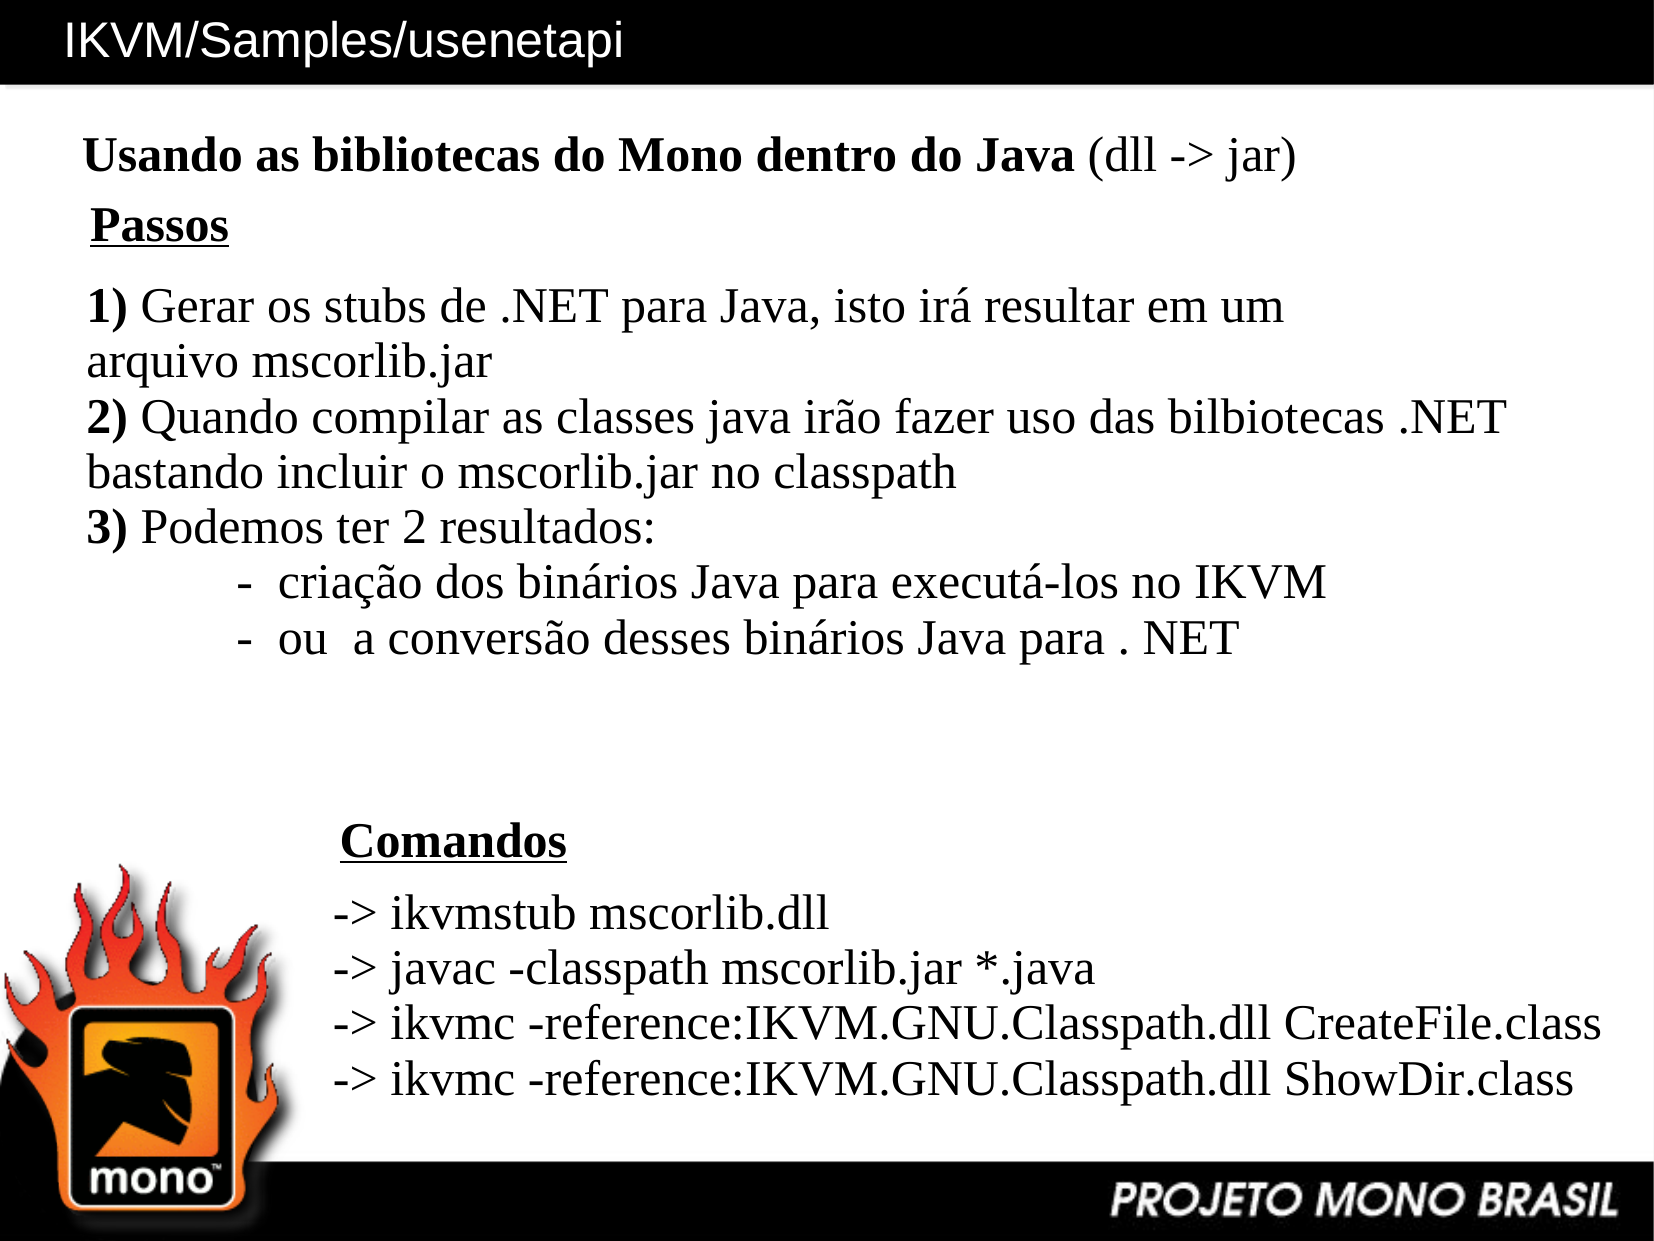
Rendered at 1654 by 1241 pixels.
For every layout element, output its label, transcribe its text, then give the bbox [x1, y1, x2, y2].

picture [0, 85, 1654, 1241]
title IKVM/Samples/usenetapi [63, 0, 1476, 83]
text_box [443, 814, 474, 891]
text_box 1) Gerar os stubs de .NET para Java, isto irá resultar em um arquivo mscorlib.jar 2) Quando compilar as classes java irão fazer uso das bilbiotecas .NET bastando incluir o mscorlib.jar no classpath 3) Podemos ter 2 resultados: - criação dos binários Java para executá-los no IKVM - ou a conversão desses binários Java para . NET [71, 270, 1607, 724]
text_box Comandos [324, 805, 583, 877]
text_box Passos [75, 189, 245, 270]
text_box -> ikvmstub mscorlib.dll -> javac -classpath mscorlib.jar *.java -> ikvmc -reference:IKVM.GNU.Classpath.dll CreateFile.class -> ikvmc -reference:IKVM.GNU.Classpath.dll ShowDir.class [318, 877, 1631, 1144]
text_box Usando as bibliotecas do Mono dentro do Java (dll -> jar) [67, 119, 1313, 201]
